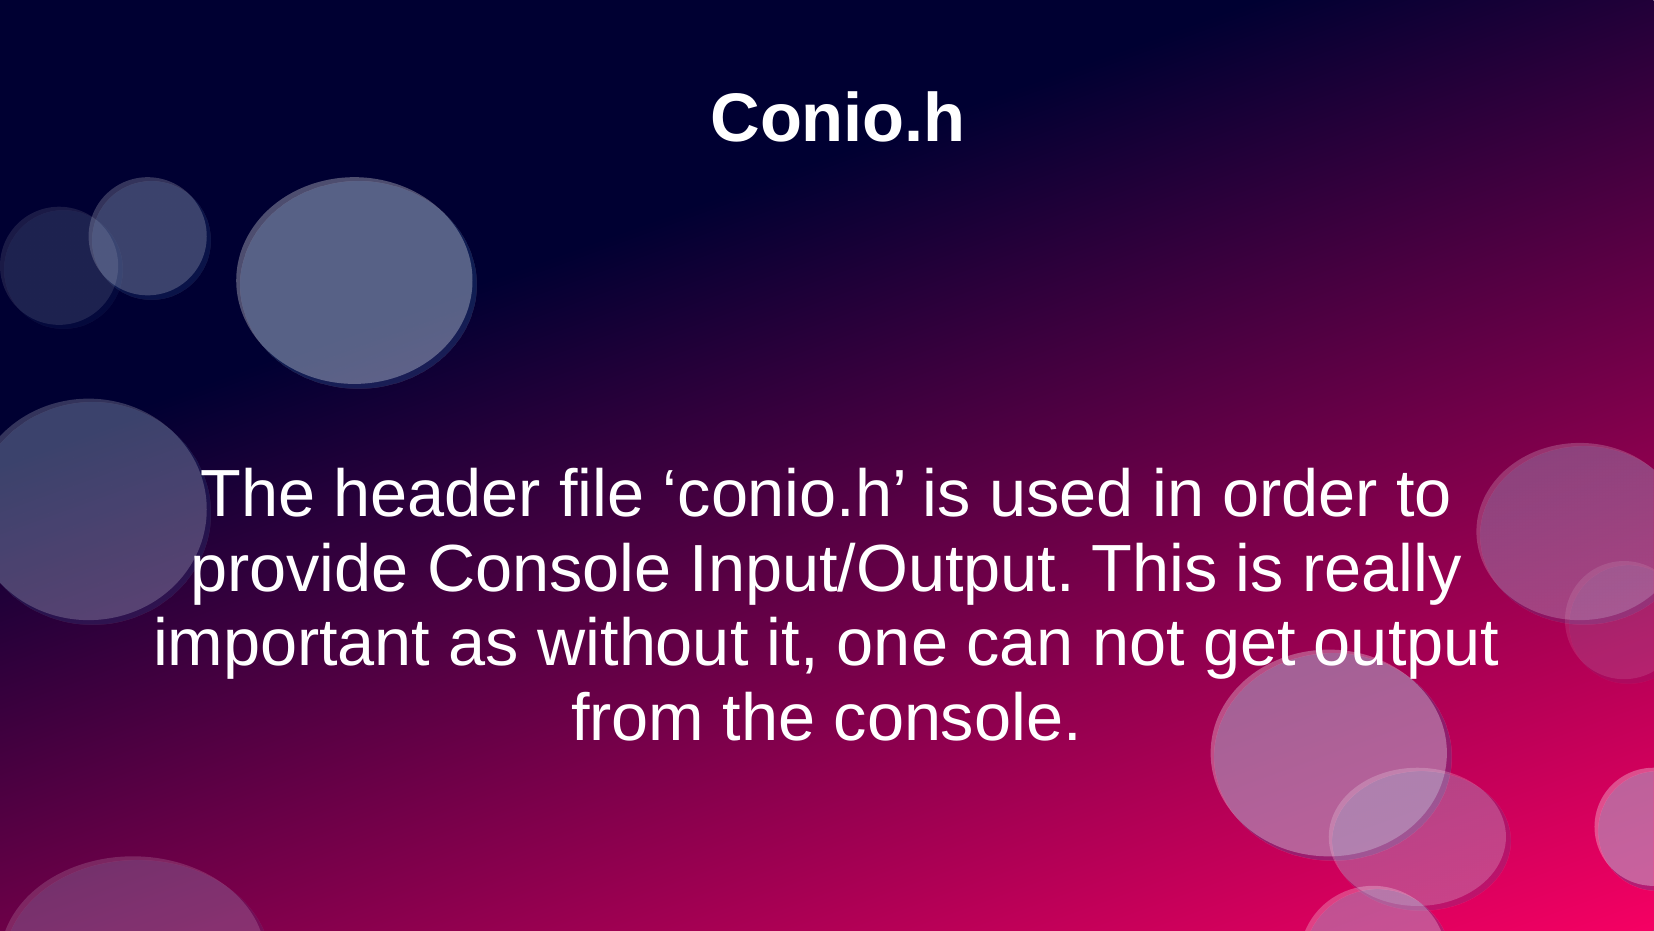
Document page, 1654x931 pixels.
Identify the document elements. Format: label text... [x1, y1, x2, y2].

subtitle The header file ‘conio.h’ is used in order to provide Console Input/Output. This is really important as without it, one can not get output from the console. [88, 428, 1565, 783]
title Conio.h [262, 44, 1415, 192]
